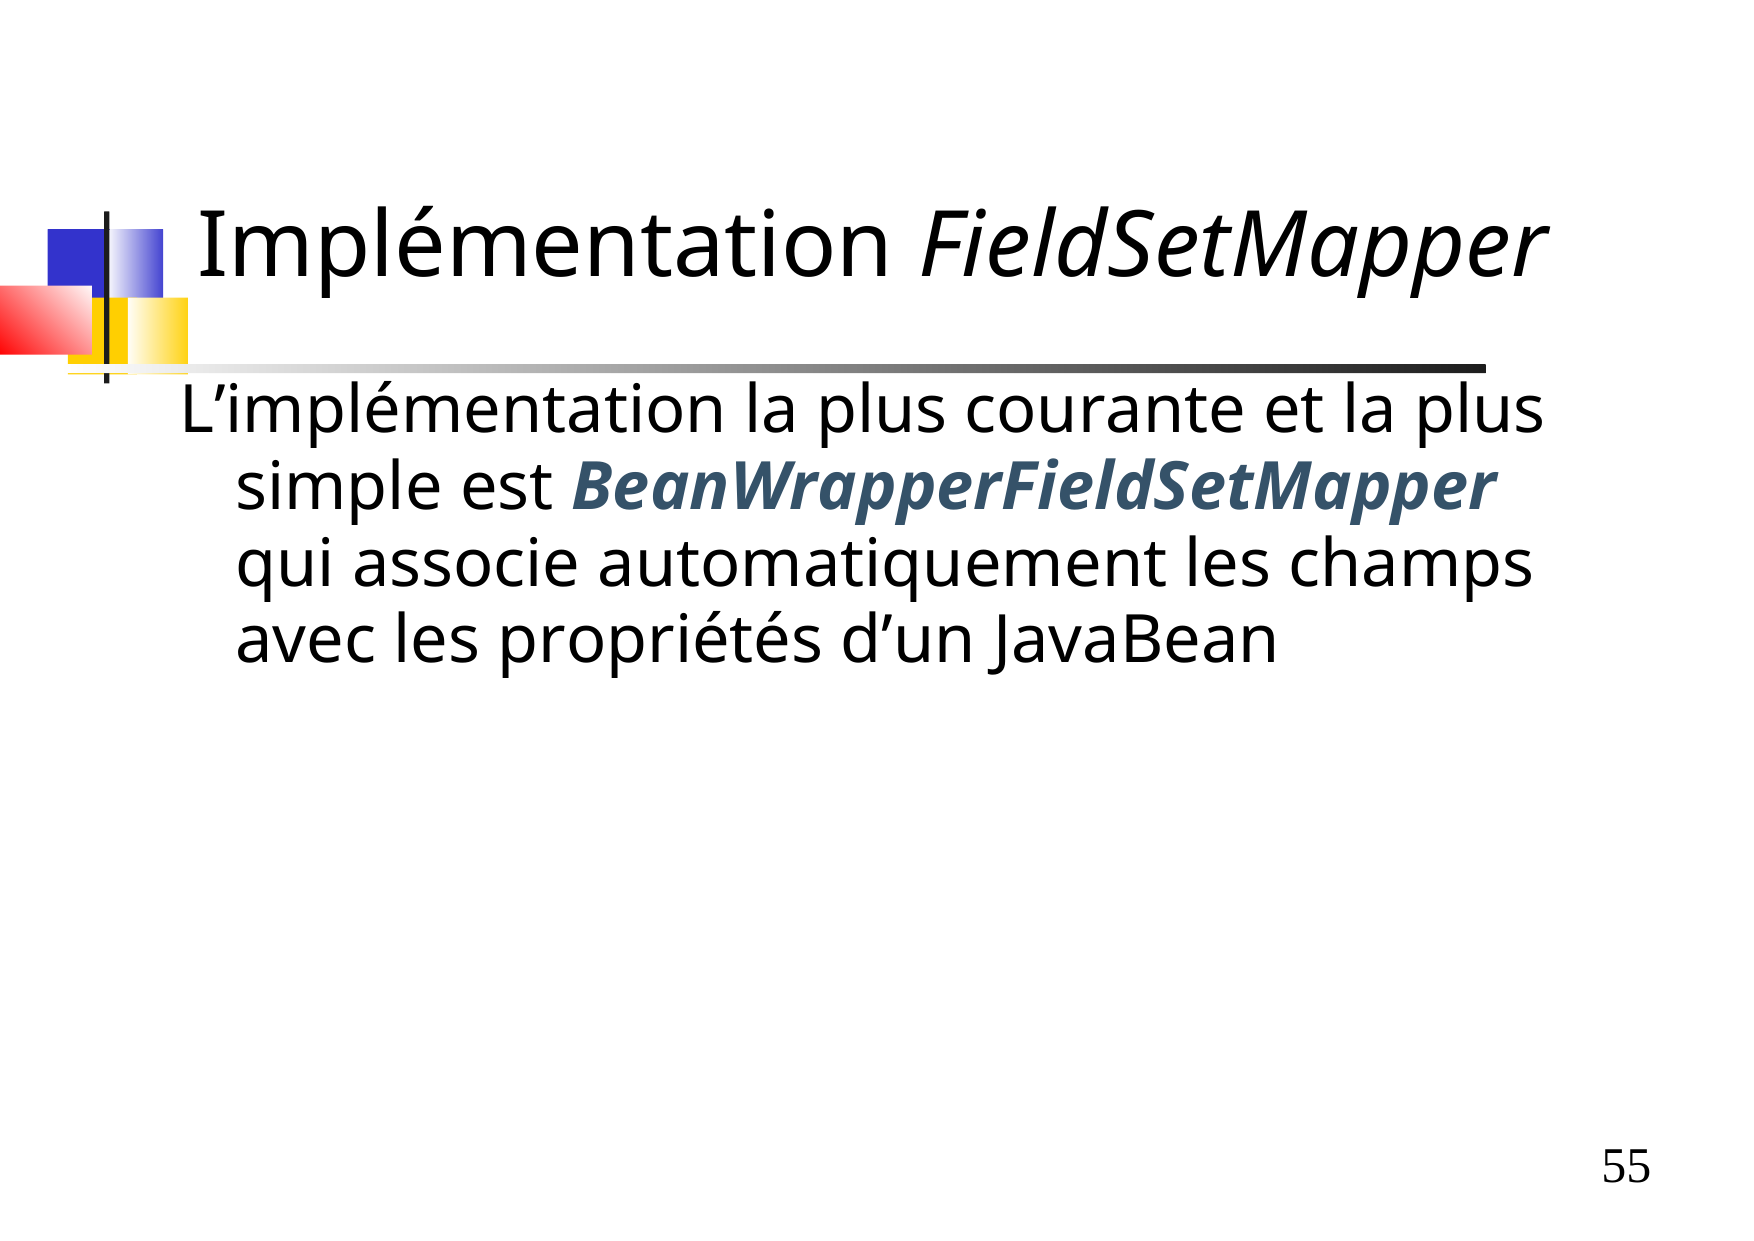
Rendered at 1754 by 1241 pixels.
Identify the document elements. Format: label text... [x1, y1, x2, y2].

list L’implémentation la plus courante et la plus simple est BeanWrapperFieldSetMapper qui associe automatiquement les champs avec les propriétés d’un JavaBean [179, 371, 1567, 1091]
title Implémentation FieldSetMapper [179, 139, 1567, 351]
